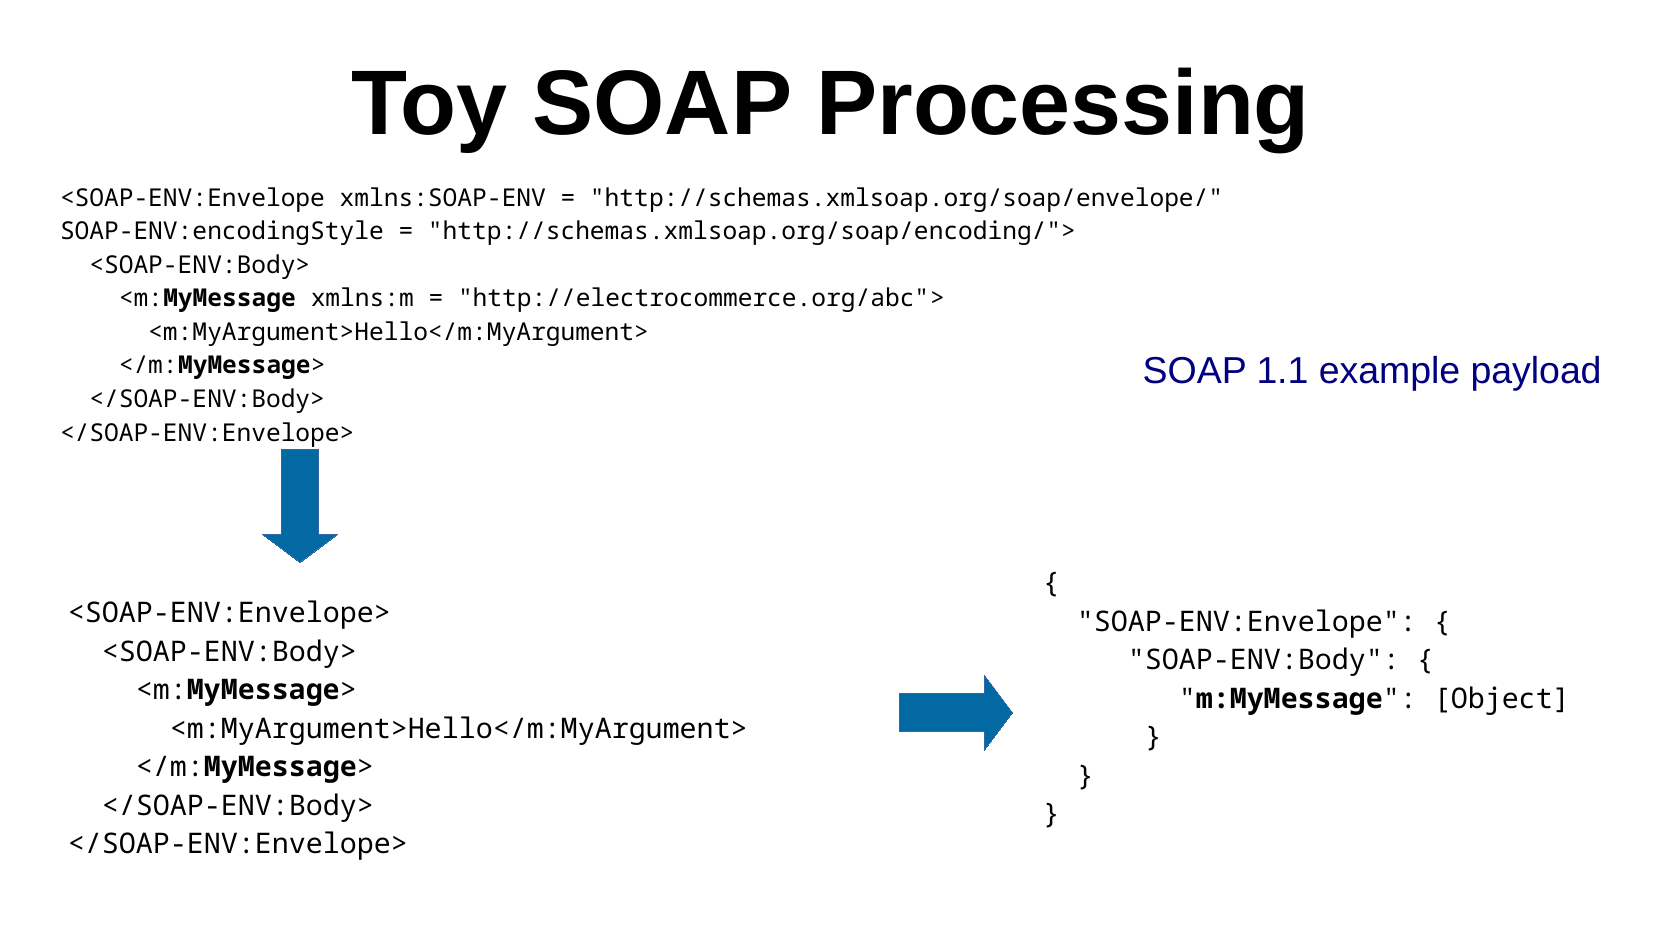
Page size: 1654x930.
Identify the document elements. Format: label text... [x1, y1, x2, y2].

text_box [899, 675, 1013, 751]
list { "SOAP-ENV:Envelope": { "SOAP-ENV:Body": { "m:MyMessage": [Object] } } } [982, 562, 1653, 833]
list <SOAP-ENV:Envelope xmlns:SOAP-ENV = "http://schemas.xmlsoap.org/soap/envelope/" SOAP-ENV:encodingStyle = "http://schemas.xmlsoap.org/soap/encoding/"> <SOAP-ENV:Body> <m:MyMessage xmlns:m = "http://electrocommerce.org/abc"> <m:MyArgument>Hello</m:MyArgument> </m:MyMessage> </SOAP-ENV:Body> </SOAP-ENV:Envelope> [7, 180, 1538, 450]
list <SOAP-ENV:Envelope> <SOAP-ENV:Body> <m:MyMessage> <m:MyArgument>Hello</m:MyArgument> </m:MyMessage> </SOAP-ENV:Body> </SOAP-ENV:Envelope> [7, 592, 976, 863]
text_box SOAP 1.1 example payload [1128, 300, 1653, 399]
text_box [262, 449, 338, 563]
title Toy SOAP Processing [87, 24, 1576, 181]
